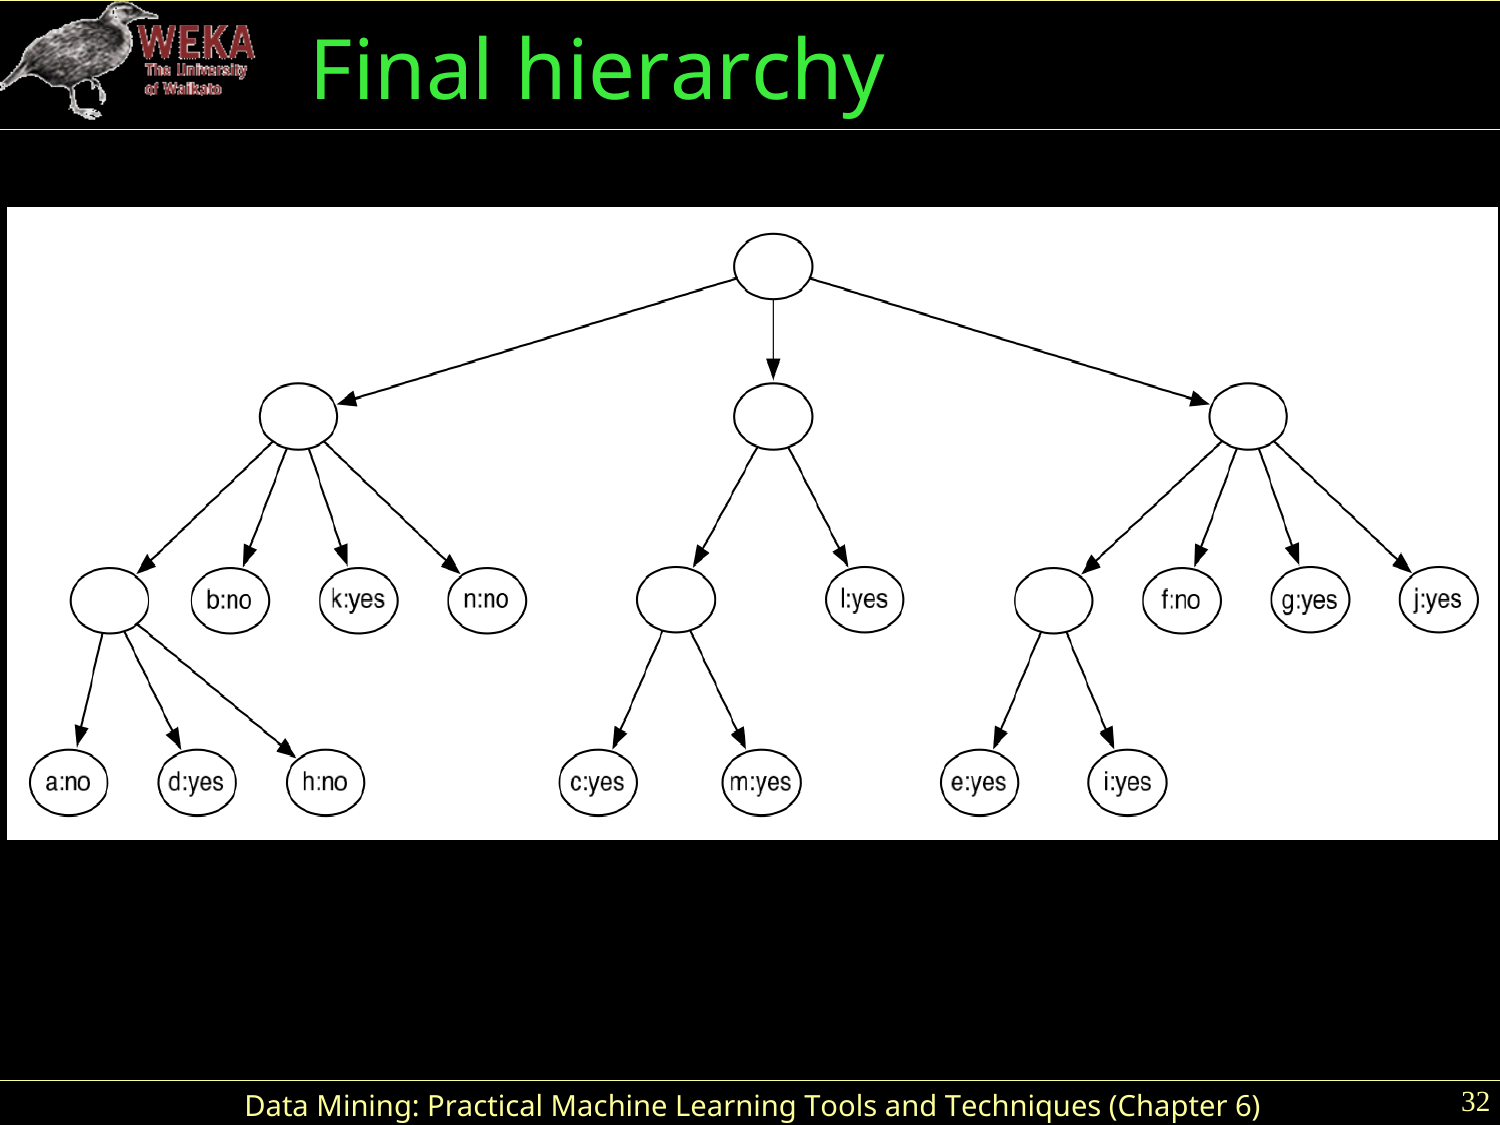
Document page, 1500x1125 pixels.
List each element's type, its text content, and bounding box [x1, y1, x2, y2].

title Final hierarchy [295, 0, 1500, 148]
picture [7, 207, 1498, 840]
picture [0, 1, 266, 129]
